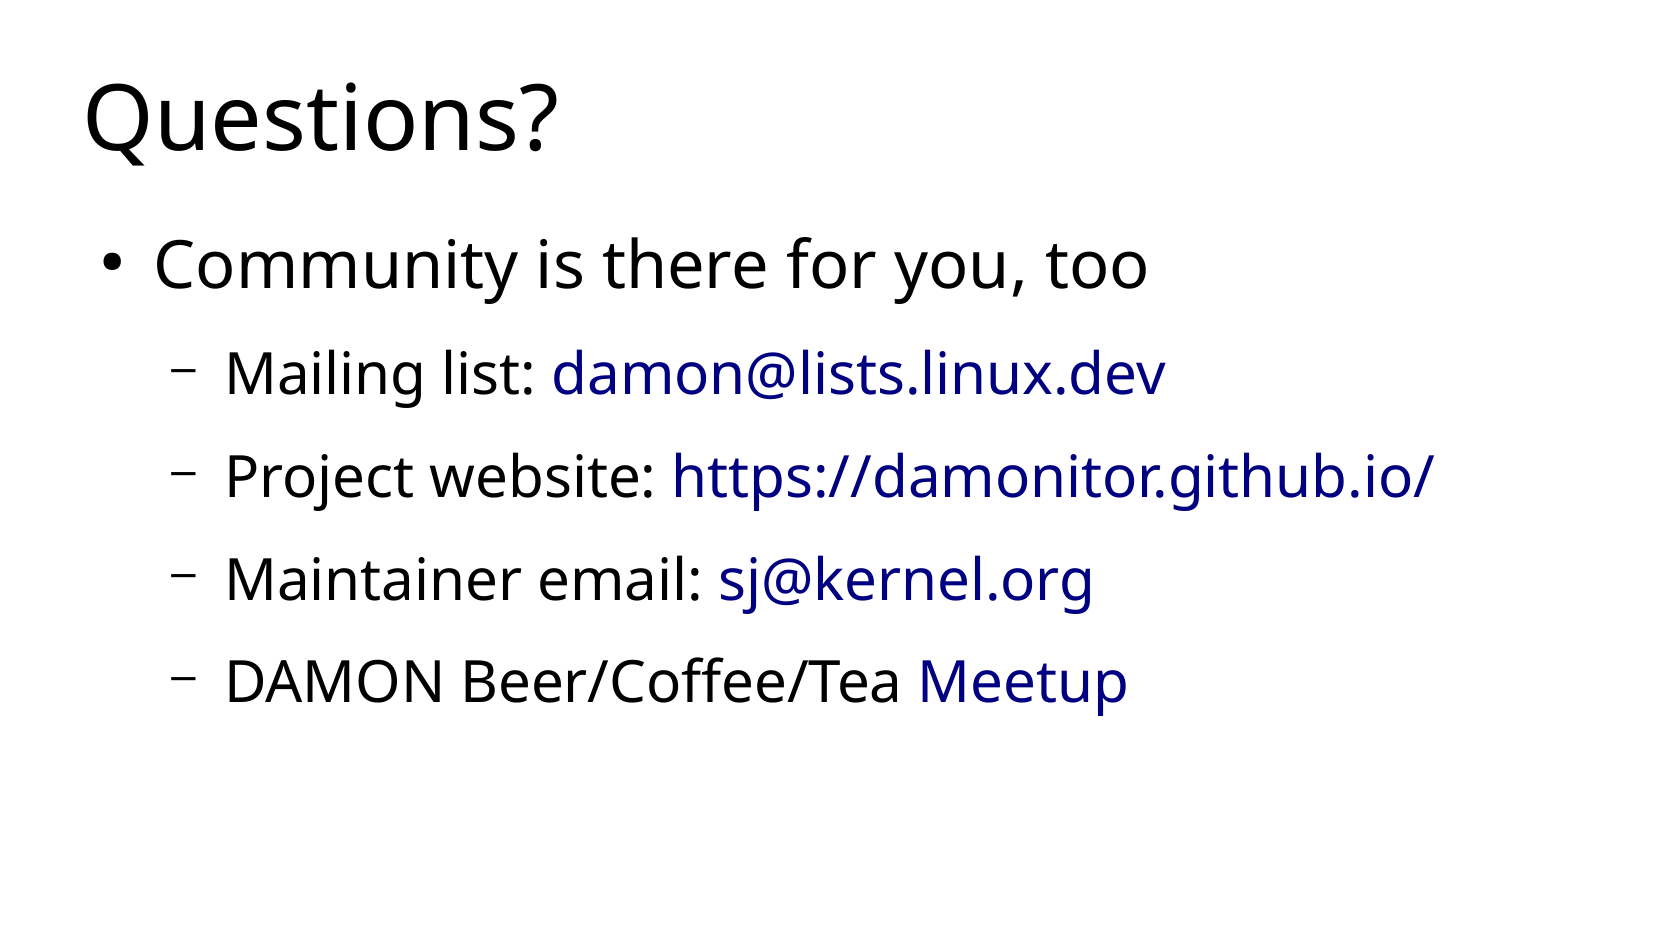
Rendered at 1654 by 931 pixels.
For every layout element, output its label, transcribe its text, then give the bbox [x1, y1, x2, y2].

list Community is there for you, too Mailing list: damon@lists.linux.dev Project website: https://damonitor.github.io/ Maintainer email: sj@kernel.org DAMON Beer/Coffee/Tea Meetup [82, 217, 1571, 758]
title Questions? [82, 37, 1571, 193]
